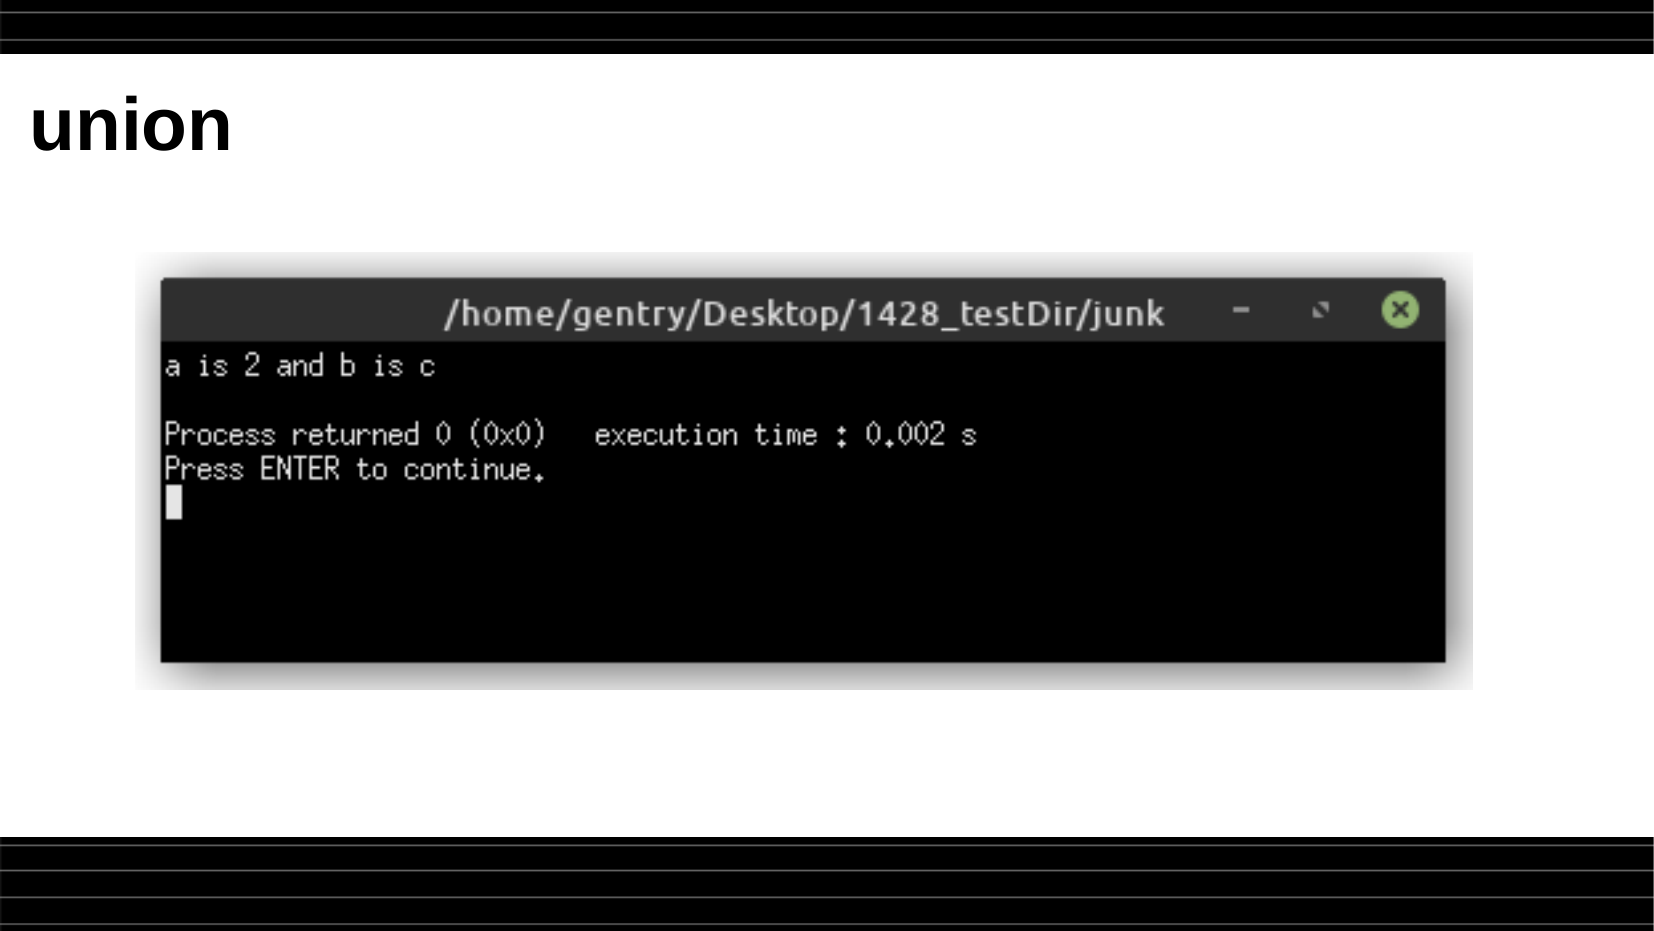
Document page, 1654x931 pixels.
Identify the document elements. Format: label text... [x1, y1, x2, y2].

picture [0, 837, 1654, 931]
picture [135, 252, 1473, 691]
text_box union [15, 75, 1546, 174]
picture [0, 0, 1654, 54]
